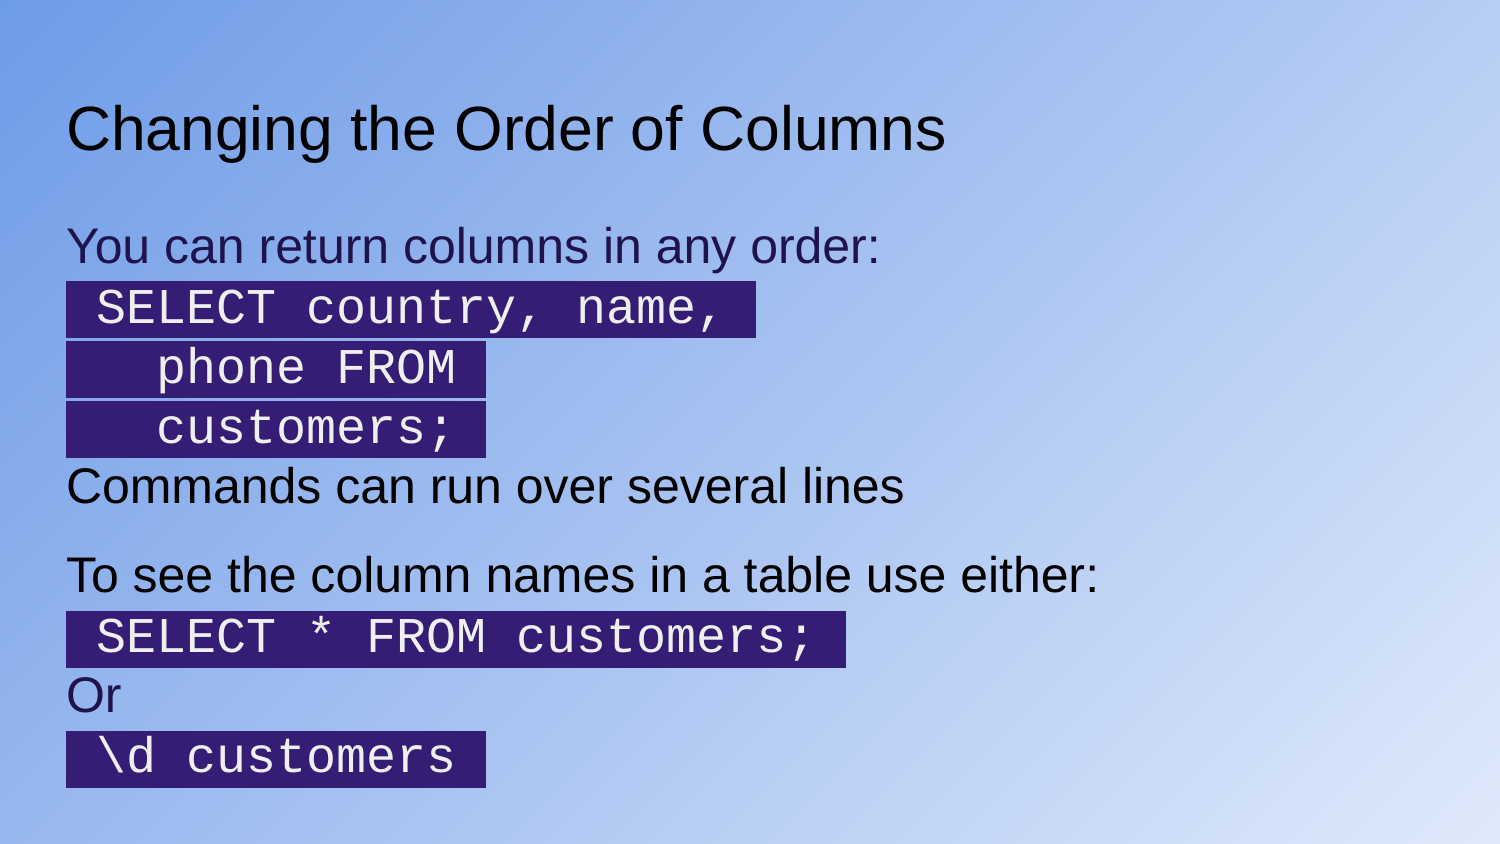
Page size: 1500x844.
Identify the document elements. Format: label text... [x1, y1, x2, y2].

title Changing the Order of Columns [51, 72, 1449, 167]
list You can return columns in any order: SELECT country, name, phone FROM customers; Commands can run over several lines To see the column names in a table use either: SELECT * FROM customers; Or \d customers [51, 189, 1466, 750]
